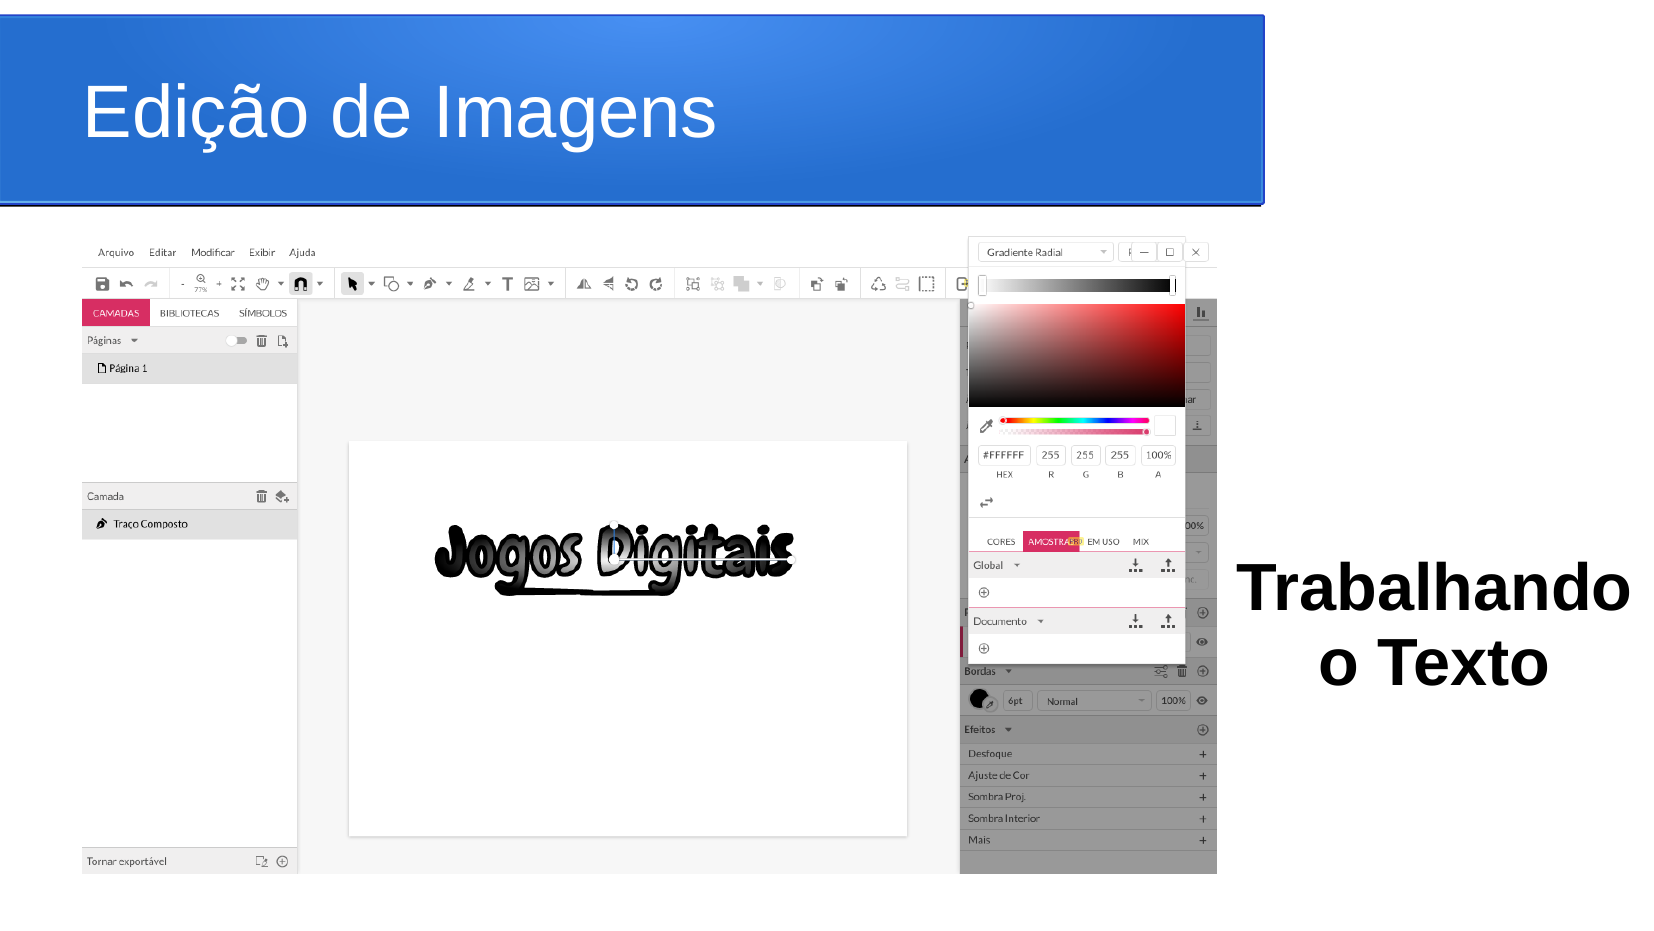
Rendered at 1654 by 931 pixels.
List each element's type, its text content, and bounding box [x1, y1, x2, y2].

title Edição de Imagens [82, 35, 1235, 189]
subtitle Trabalhando o Texto [1217, 513, 1654, 737]
picture [82, 236, 1217, 875]
